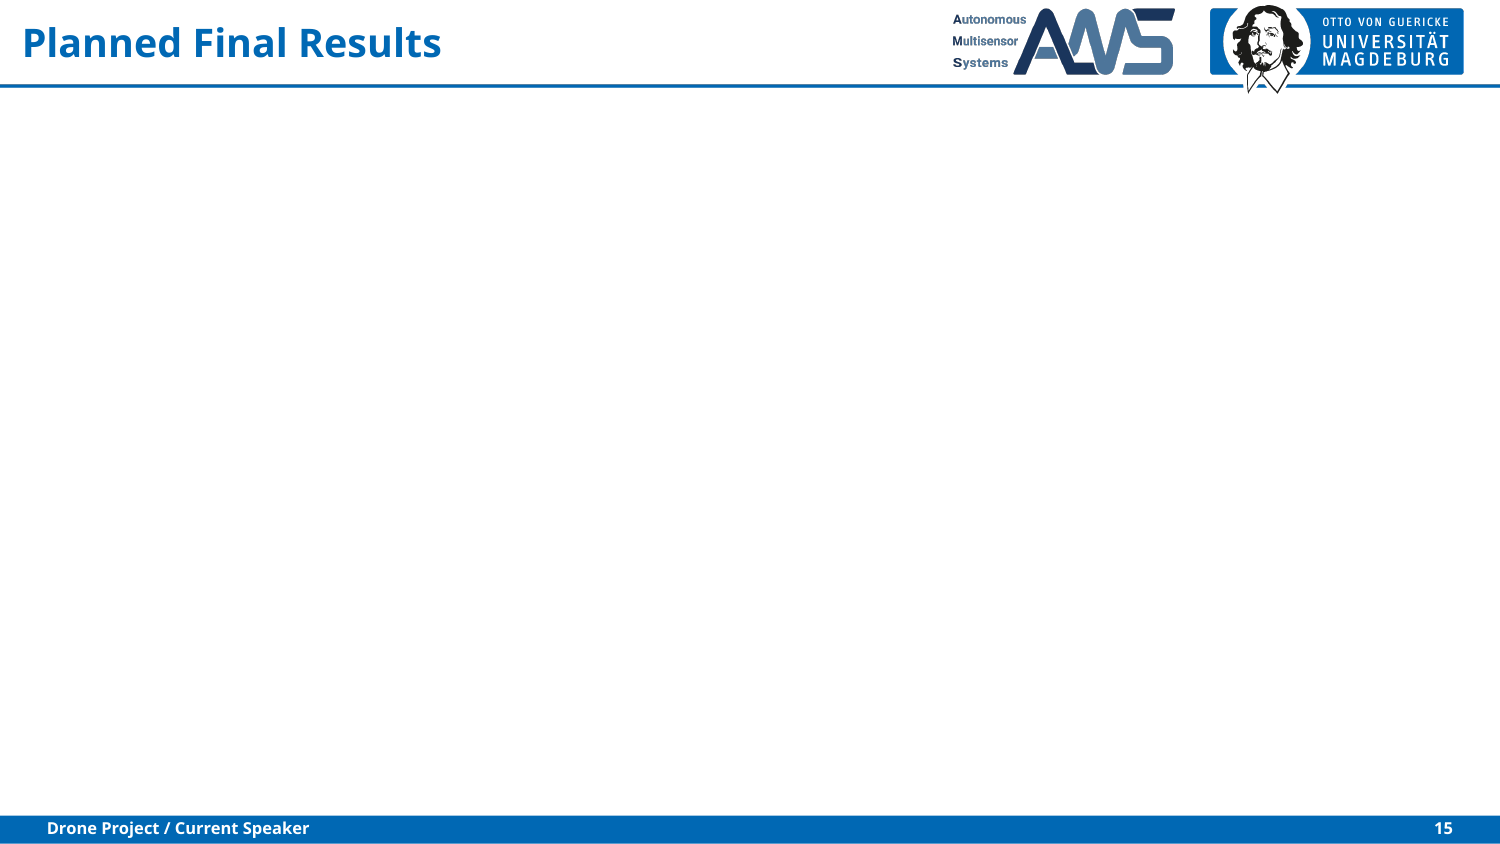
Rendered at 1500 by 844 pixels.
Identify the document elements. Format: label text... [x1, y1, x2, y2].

title Planned Final Results [0, 0, 943, 86]
picture [0, 0, 1500, 103]
